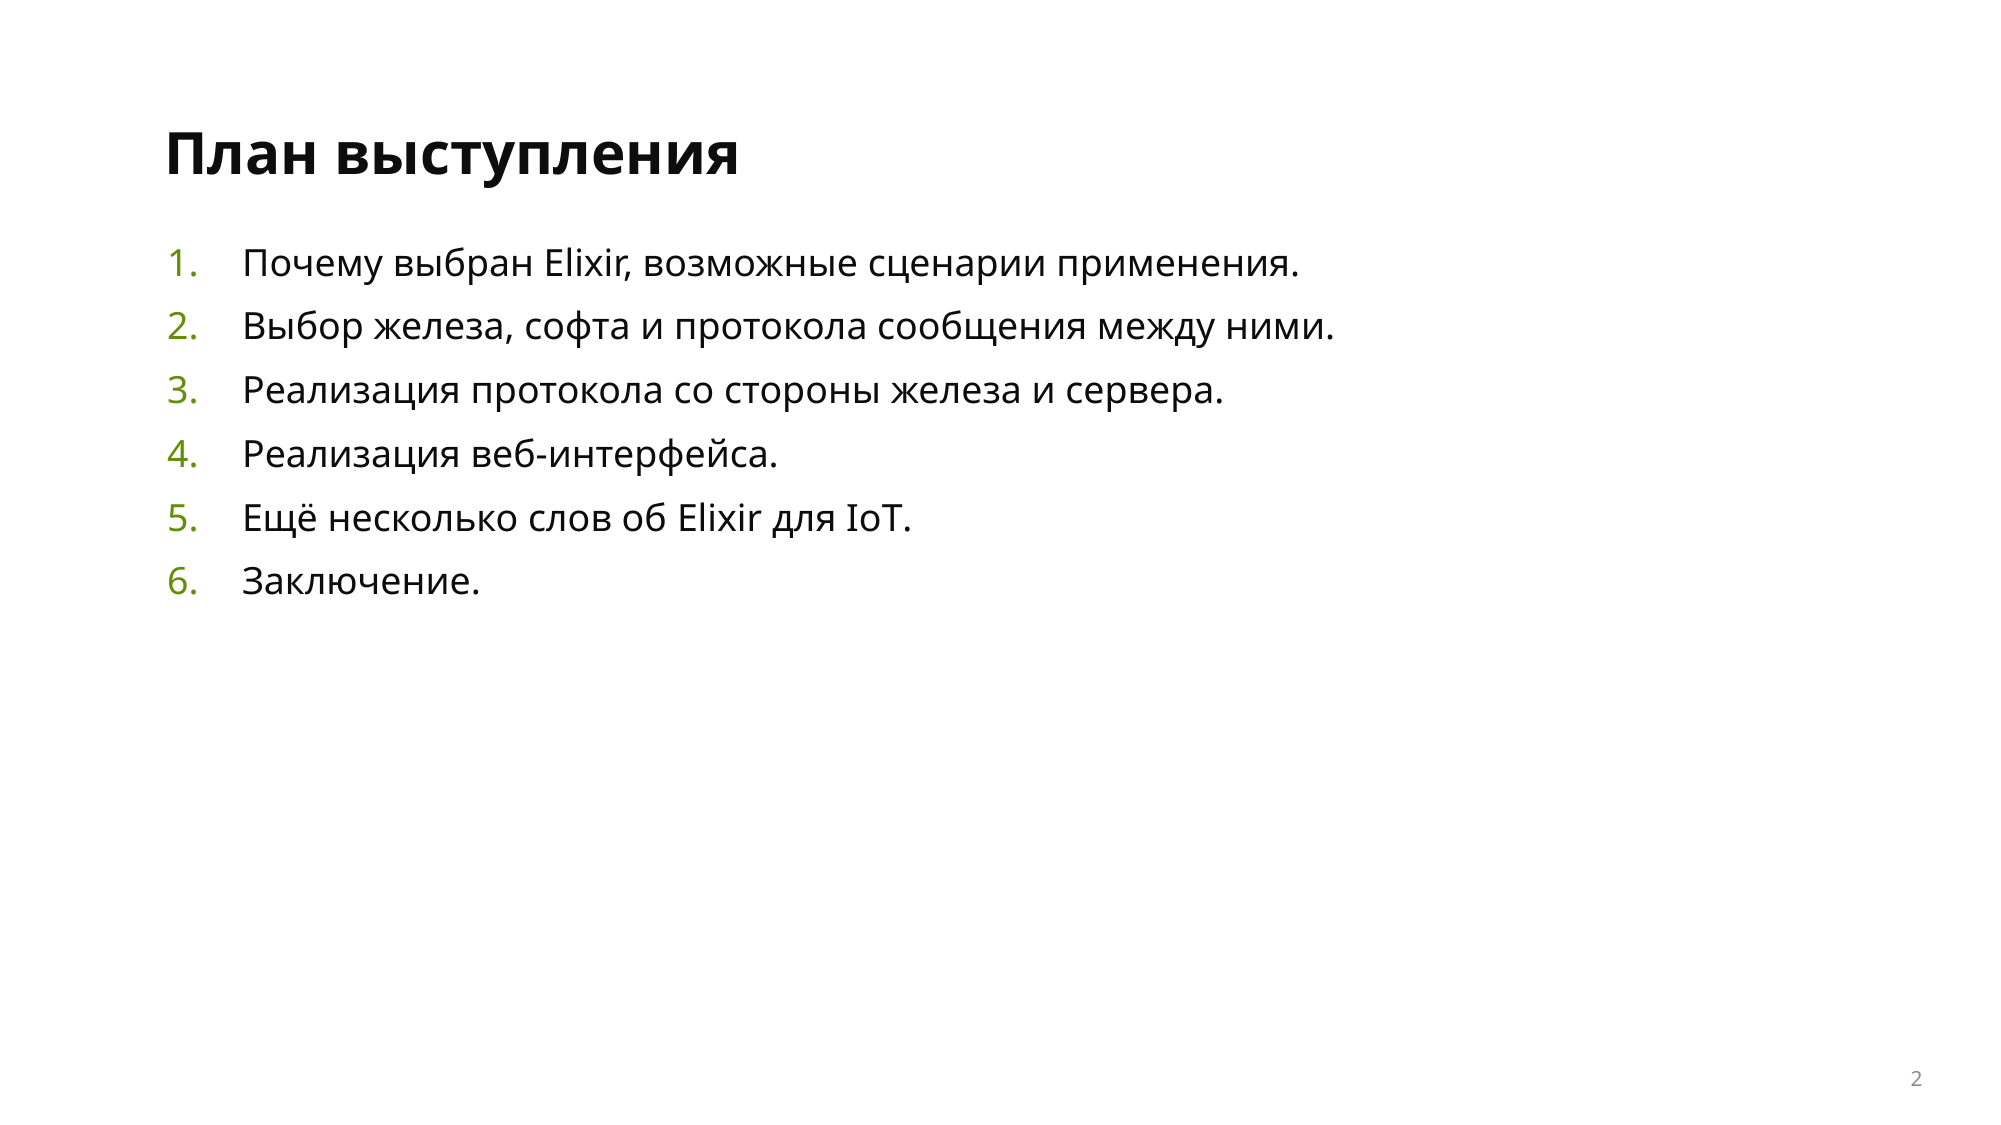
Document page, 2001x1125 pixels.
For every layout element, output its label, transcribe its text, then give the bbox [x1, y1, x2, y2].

slide_number <номер> [1832, 1034, 2000, 1125]
text_box План выступления [149, 108, 1850, 194]
text_box Почему выбран Elixir, возможные сценарии применения. Выбор железа, софта и протокола сообщения между ними. Реализация протокола со стороны железа и сервера. Реализация веб-интерфейса. Ещё несколько слов об Elixir для IoT. Заключение. [152, 231, 1850, 678]
